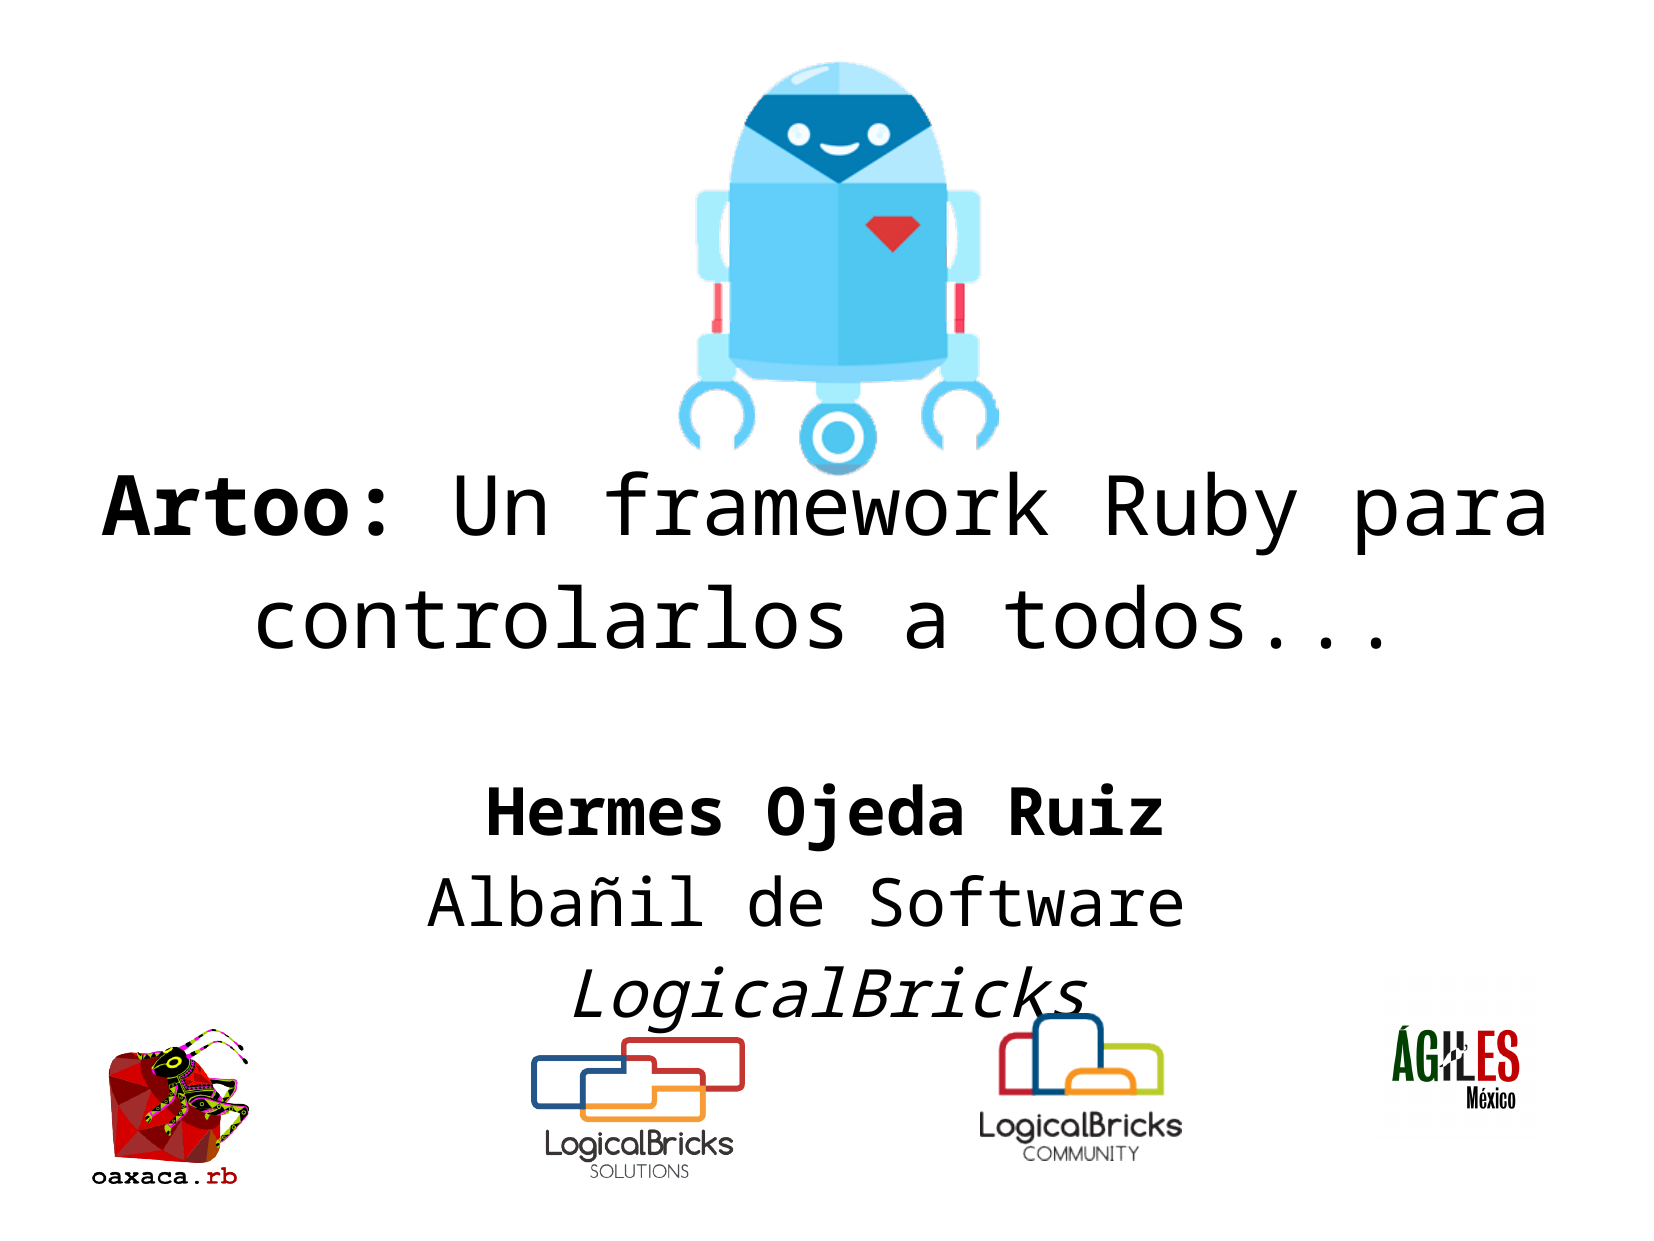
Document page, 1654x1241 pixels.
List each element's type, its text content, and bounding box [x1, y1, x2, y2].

picture [678, 61, 999, 487]
picture [980, 1013, 1182, 1162]
subtitle Artoo: Un framework Ruby para controlarlos a todos... Hermes Ojeda Ruiz Albañil de Software LogicalBricks [82, 84, 1571, 1217]
picture [531, 1037, 745, 1178]
picture [1370, 968, 1541, 1140]
picture [92, 1029, 249, 1185]
